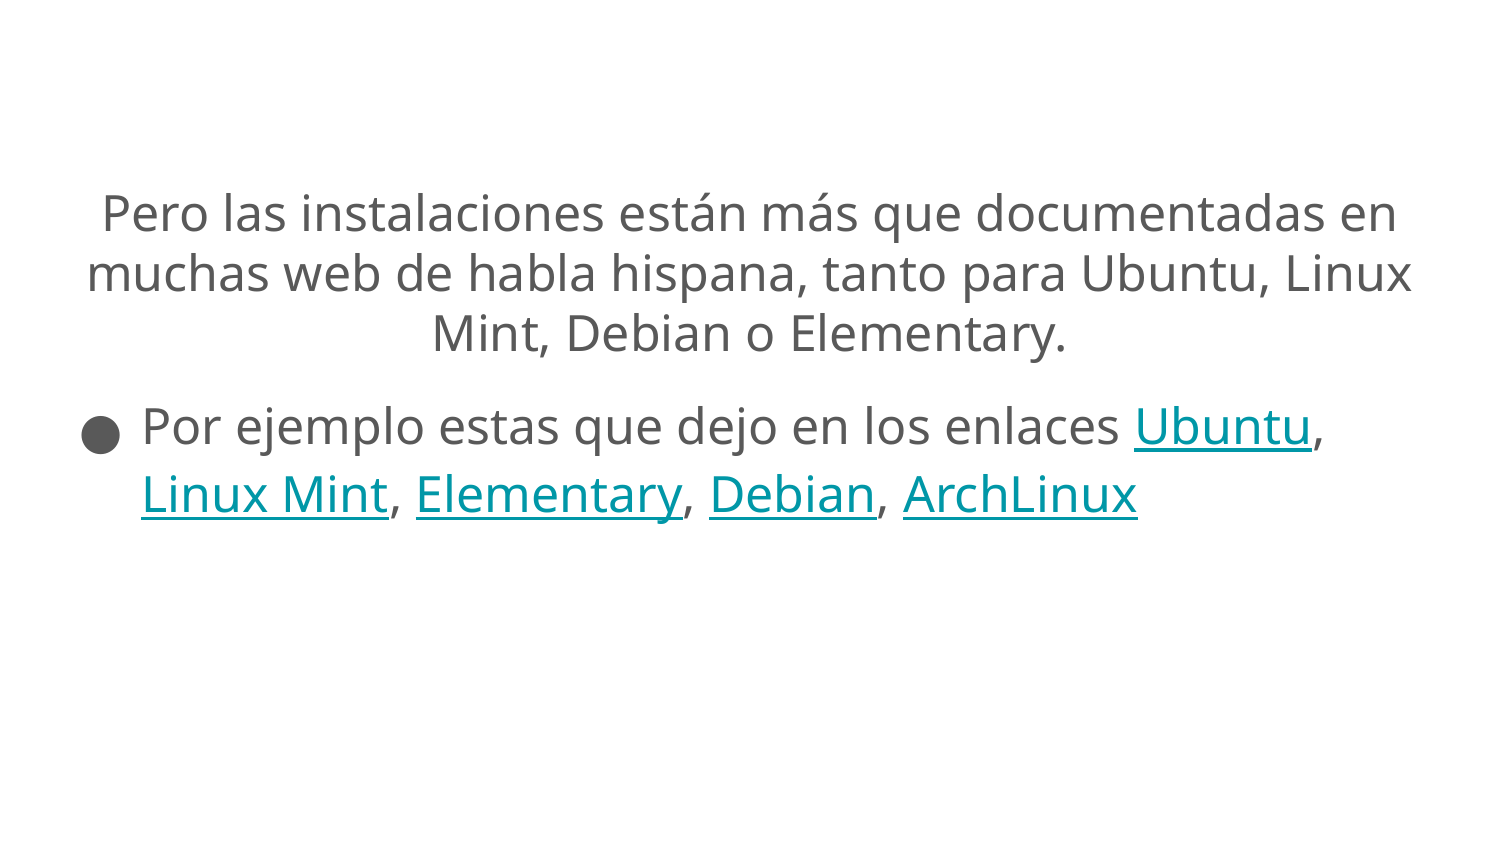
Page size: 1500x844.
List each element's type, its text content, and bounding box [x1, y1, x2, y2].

list Pero las instalaciones están más que documentadas en muchas web de habla hispana, tanto para Ubuntu, Linux Mint, Debian o Elementary. Por ejemplo estas que dejo en los enlaces Ubuntu, Linux Mint, Elementary, Debian, ArchLinux [51, 72, 1449, 817]
